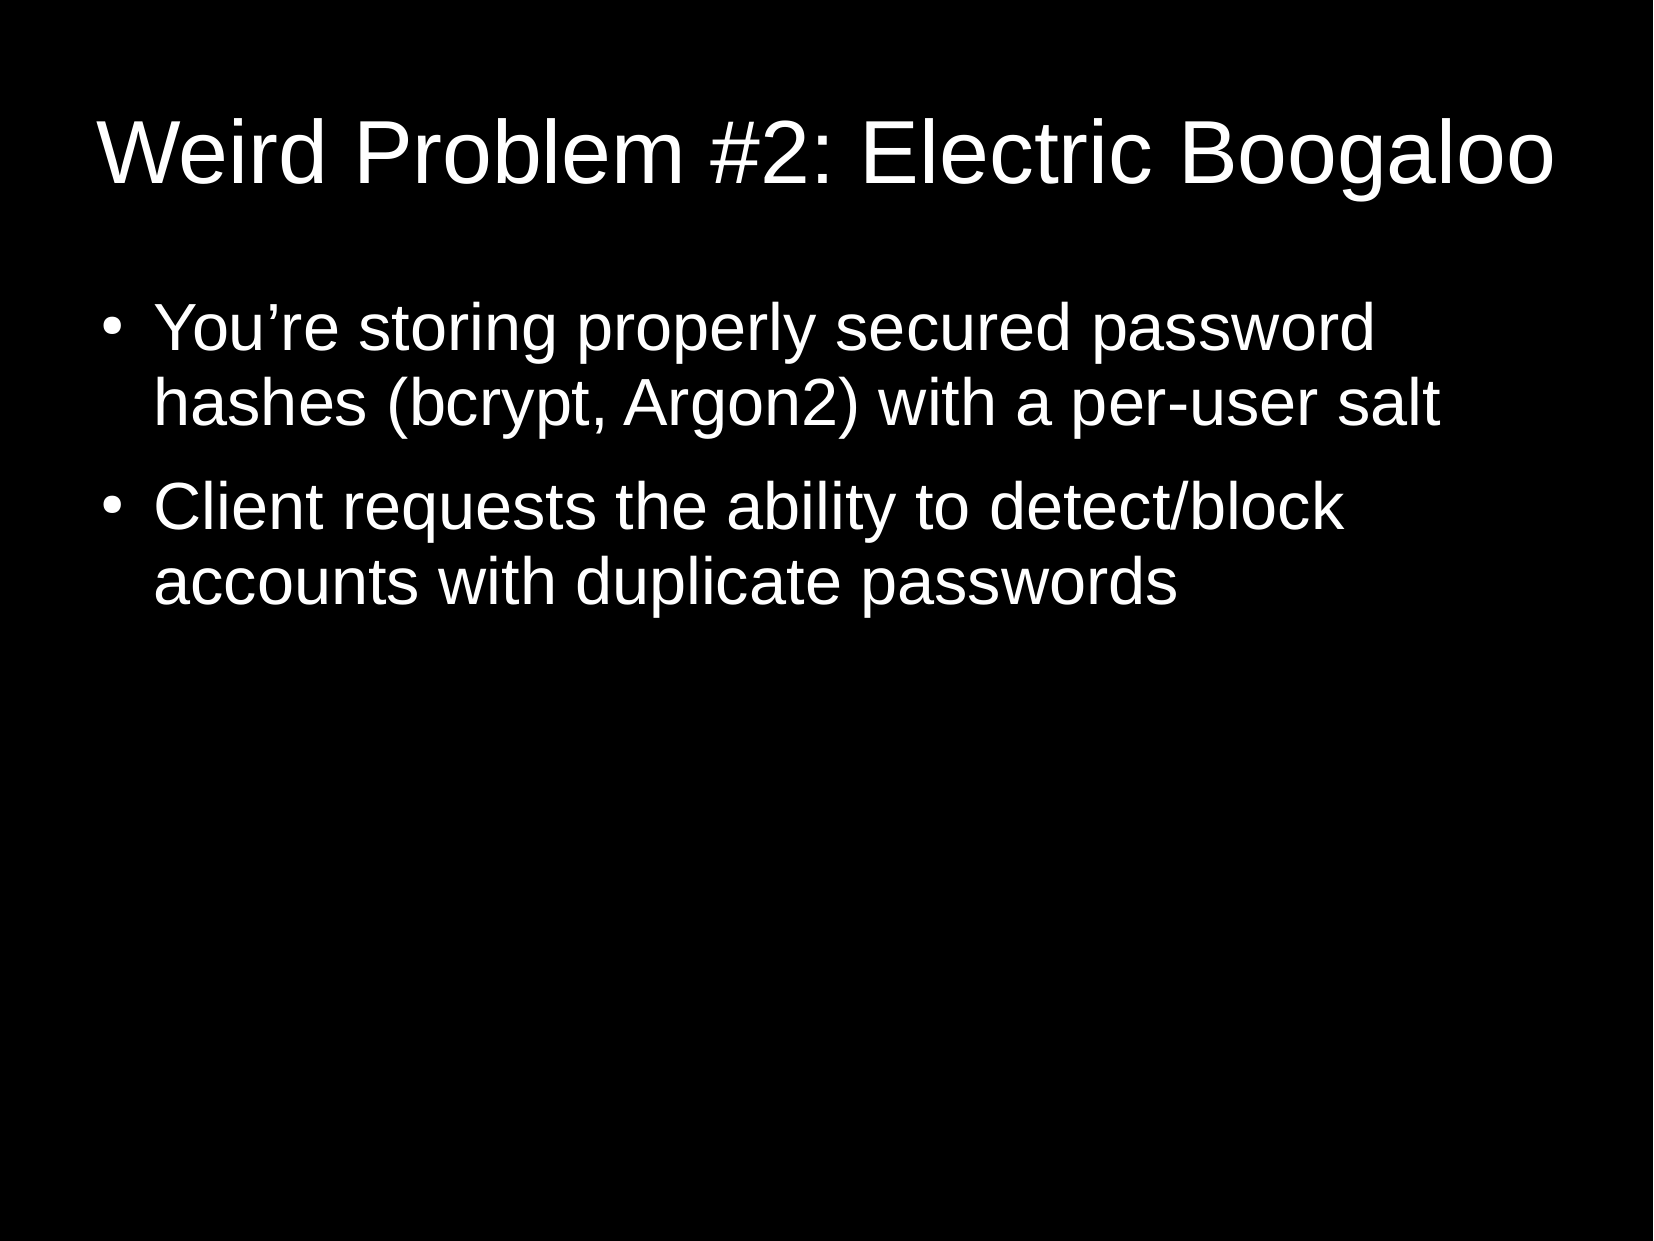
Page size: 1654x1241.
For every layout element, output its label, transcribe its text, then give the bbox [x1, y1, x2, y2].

title Weird Problem #2: Electric Boogaloo [82, 49, 1571, 257]
list You’re storing properly secured password hashes (bcrypt, Argon2) with a per-user salt Client requests the ability to detect/block accounts with duplicate passwords [82, 290, 1571, 1010]
